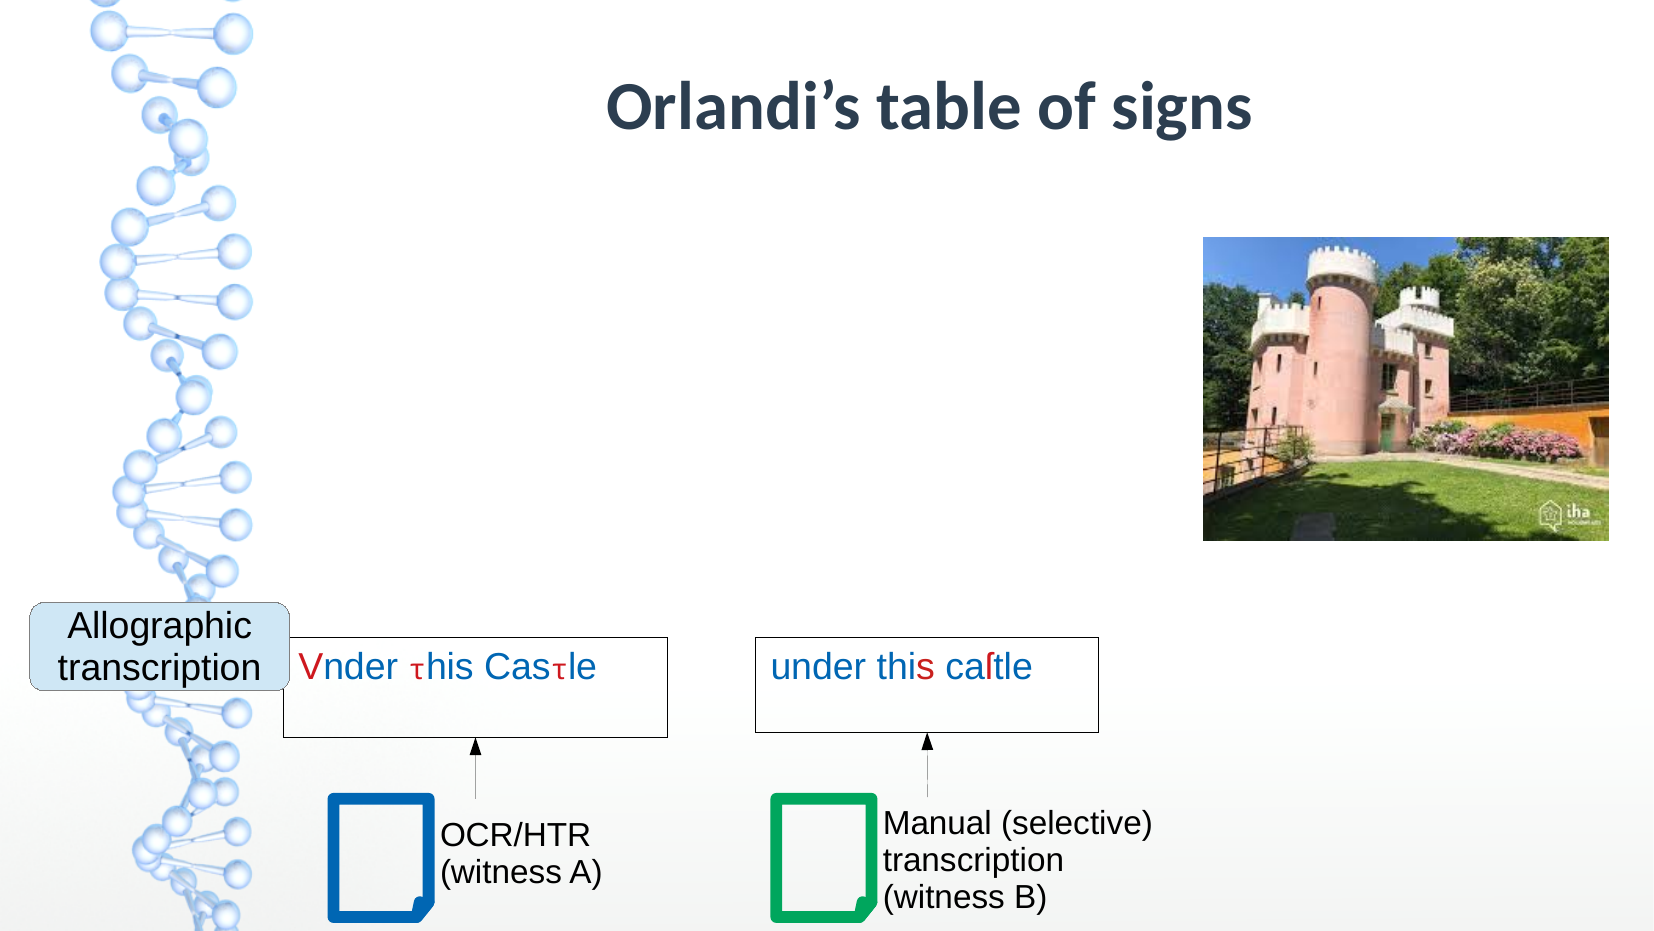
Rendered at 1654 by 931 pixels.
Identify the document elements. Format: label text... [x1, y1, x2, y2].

text_box Manual (selective) transcription (witness B) [868, 797, 1169, 924]
text_box Allographic transcription [29, 602, 290, 691]
text_box Vnder τhis Casτle [283, 637, 668, 738]
text_box OCR/HTR (witness A) [435, 809, 618, 898]
title Orlandi’s table of signs [265, 35, 1595, 189]
text_box under this caſtle [755, 637, 1099, 733]
picture [0, 0, 1654, 931]
